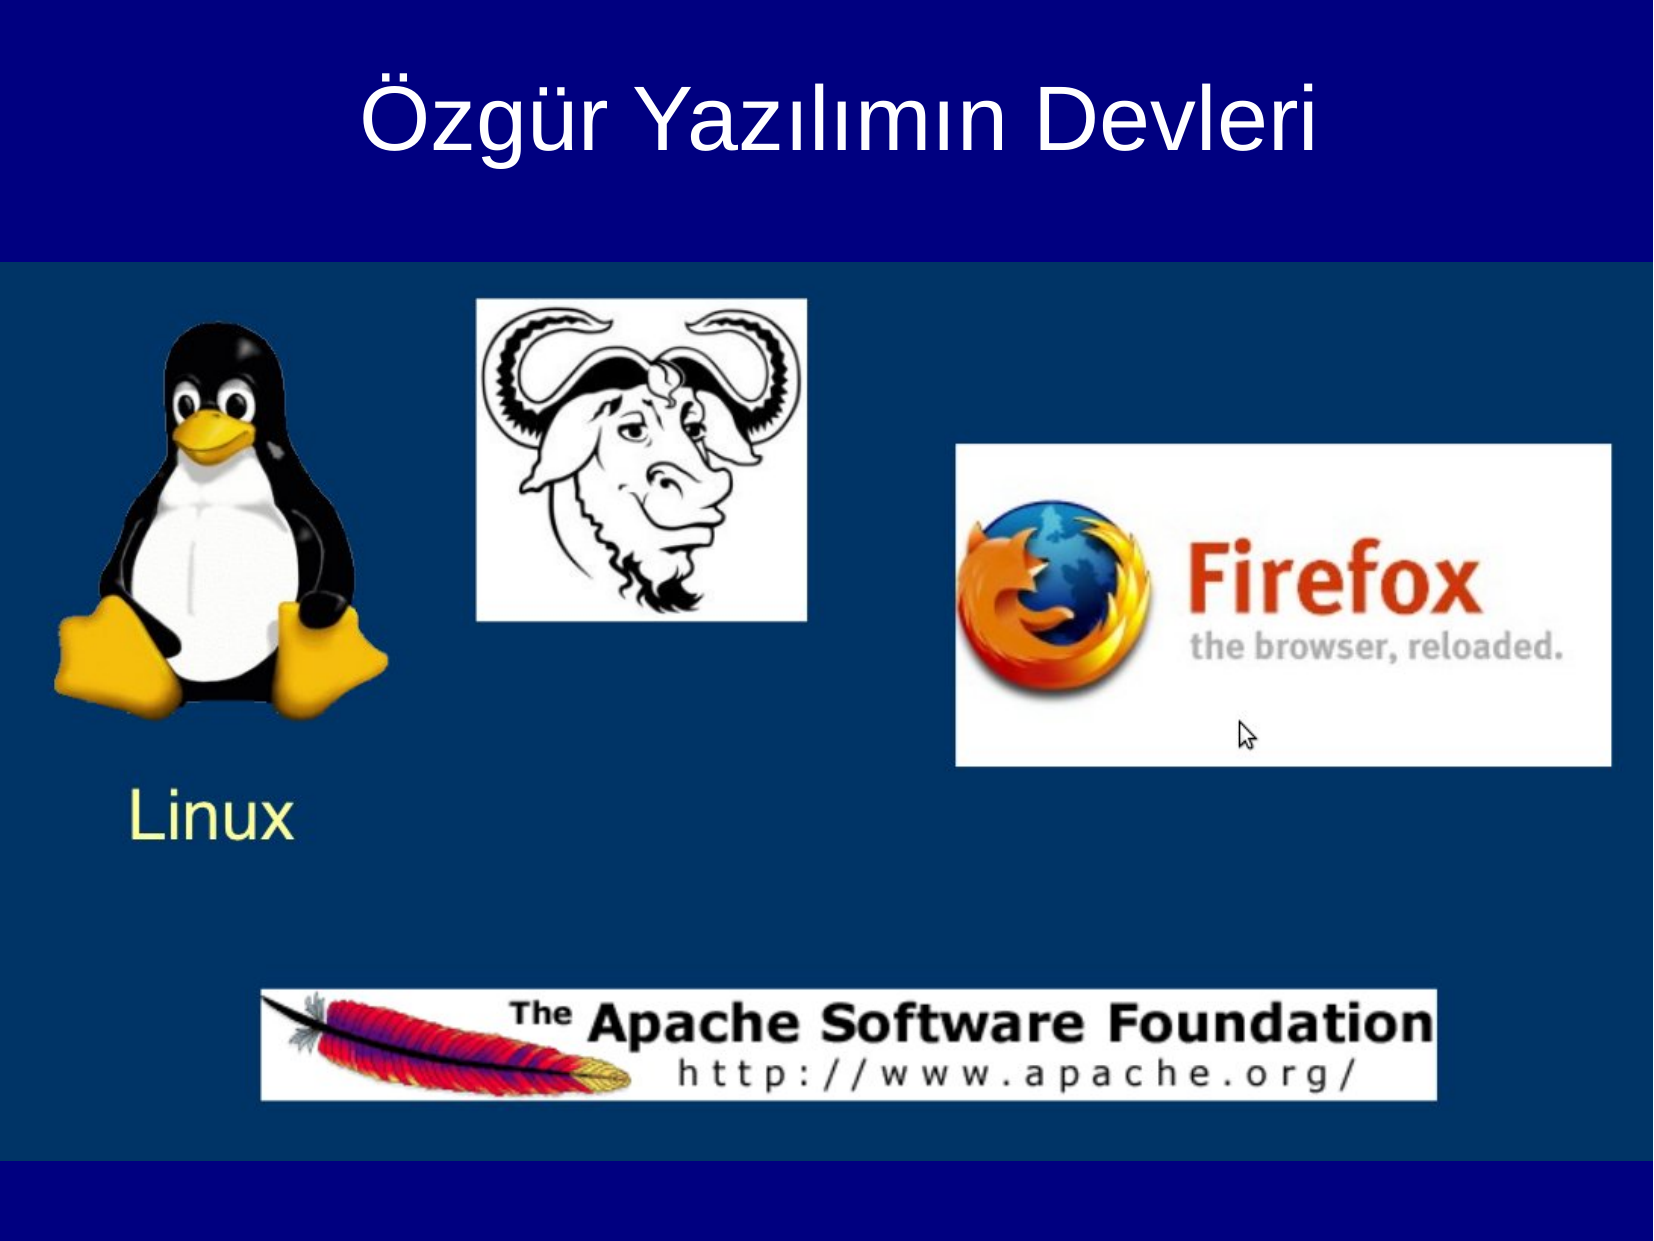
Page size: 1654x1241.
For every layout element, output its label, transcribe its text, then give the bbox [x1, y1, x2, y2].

title Özgür Yazılımın Devleri [112, 49, 1568, 188]
picture [0, 262, 1653, 1161]
